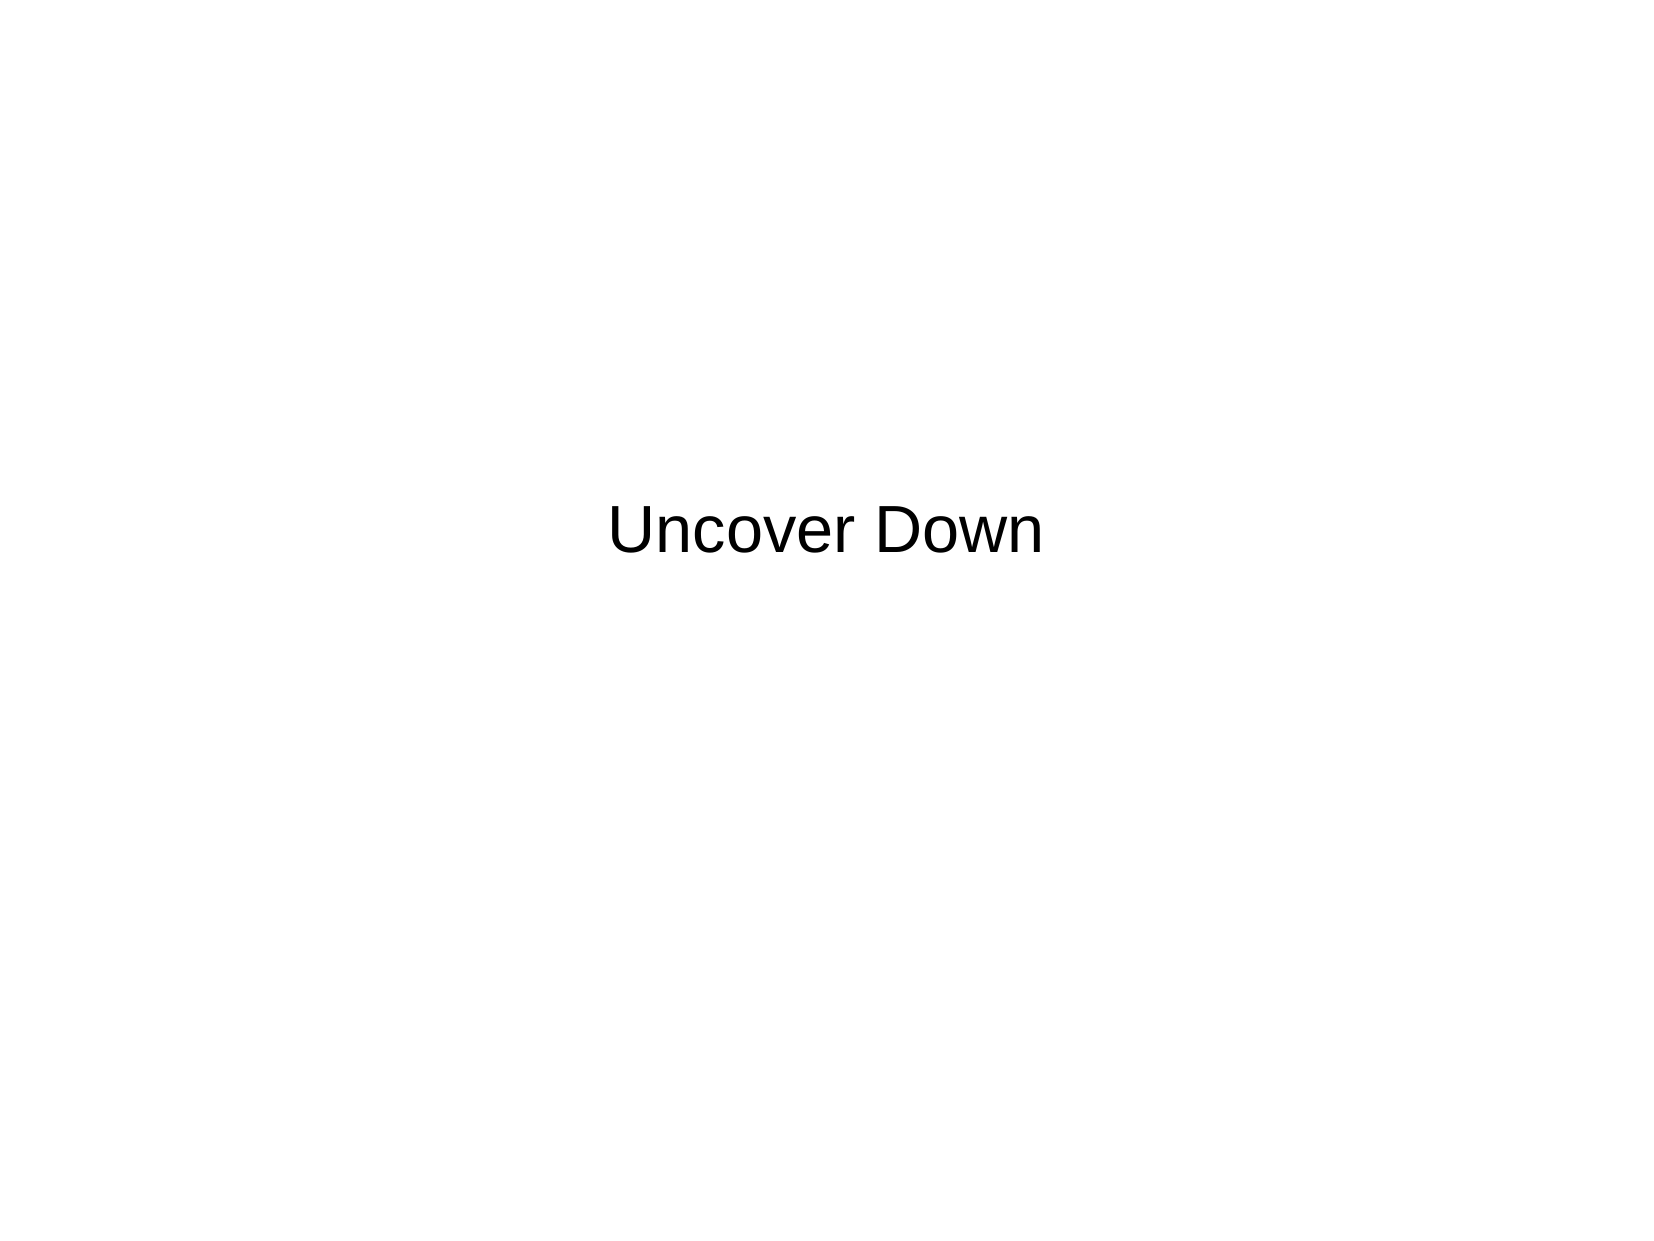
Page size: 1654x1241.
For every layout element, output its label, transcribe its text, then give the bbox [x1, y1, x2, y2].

subtitle Uncover Down [82, 49, 1571, 1010]
